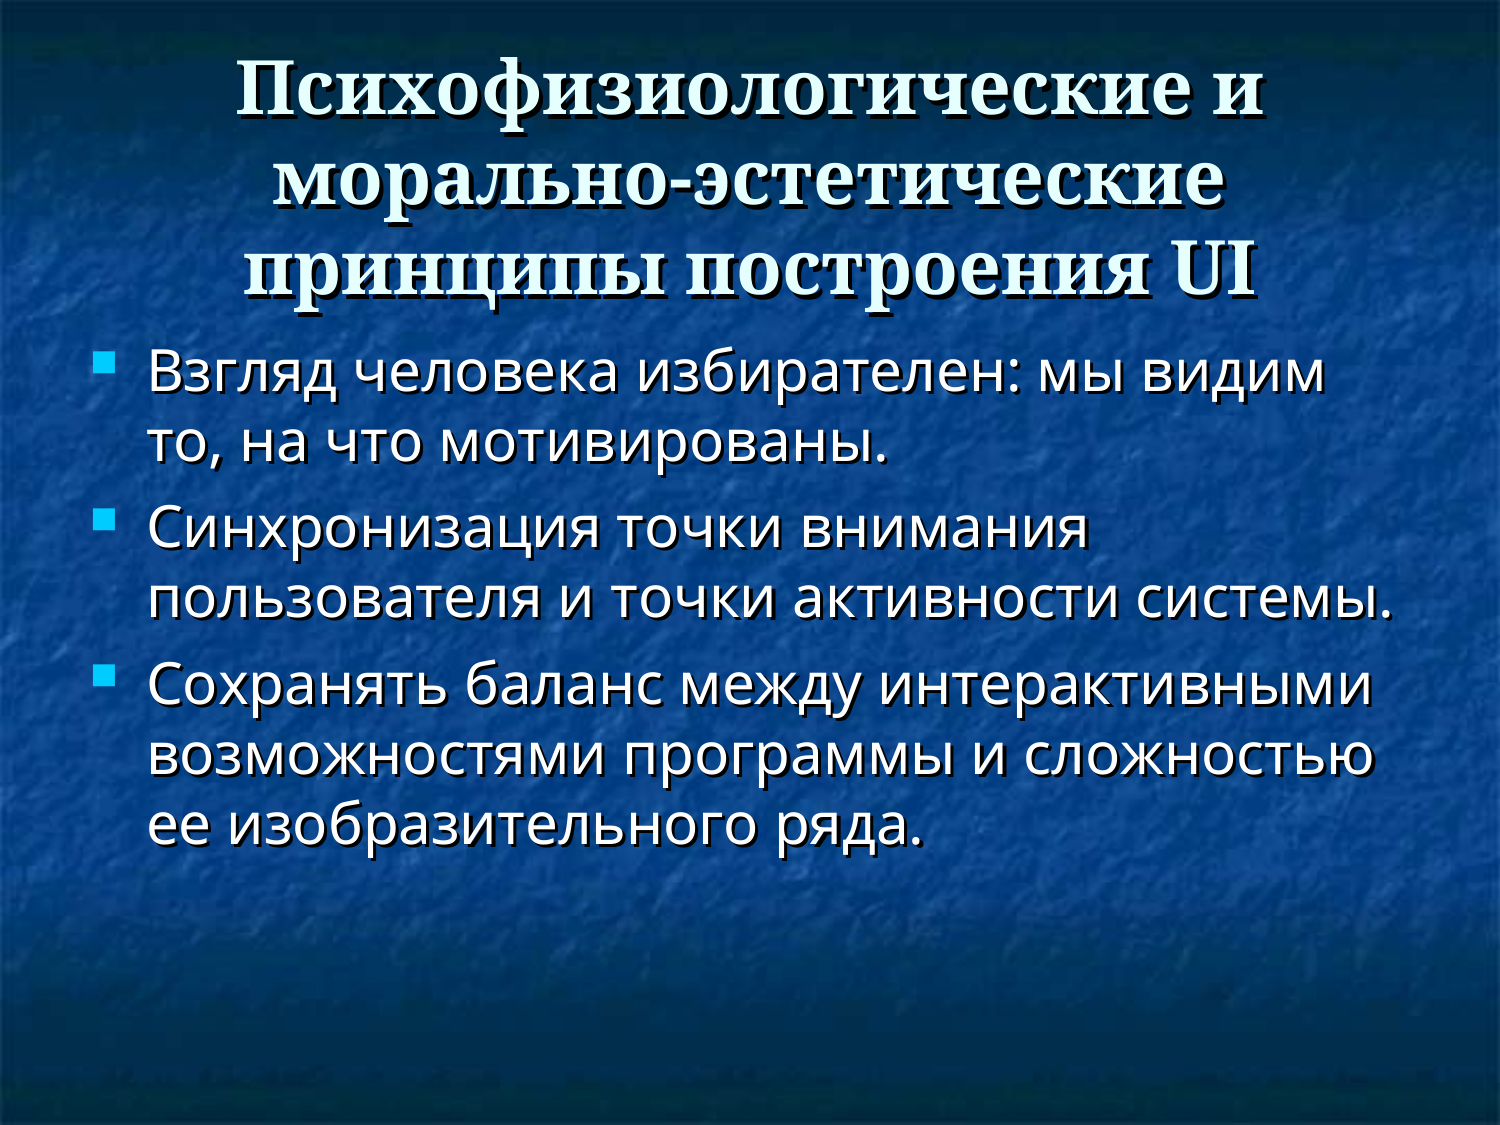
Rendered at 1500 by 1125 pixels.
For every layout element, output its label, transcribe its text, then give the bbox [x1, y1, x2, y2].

picture [0, 0, 1500, 1125]
list Взгляд человека избирателен: мы видим то, на что мотивированы. Синхронизация точки внимания пользователя и точки активности системы. Сохранять баланс между интерактивными возможностями программы и сложностью ее изобразительного ряда. [75, 324, 1426, 1000]
title Психофизиологические и морально-эстетические принципы построения UI [75, 32, 1426, 318]
